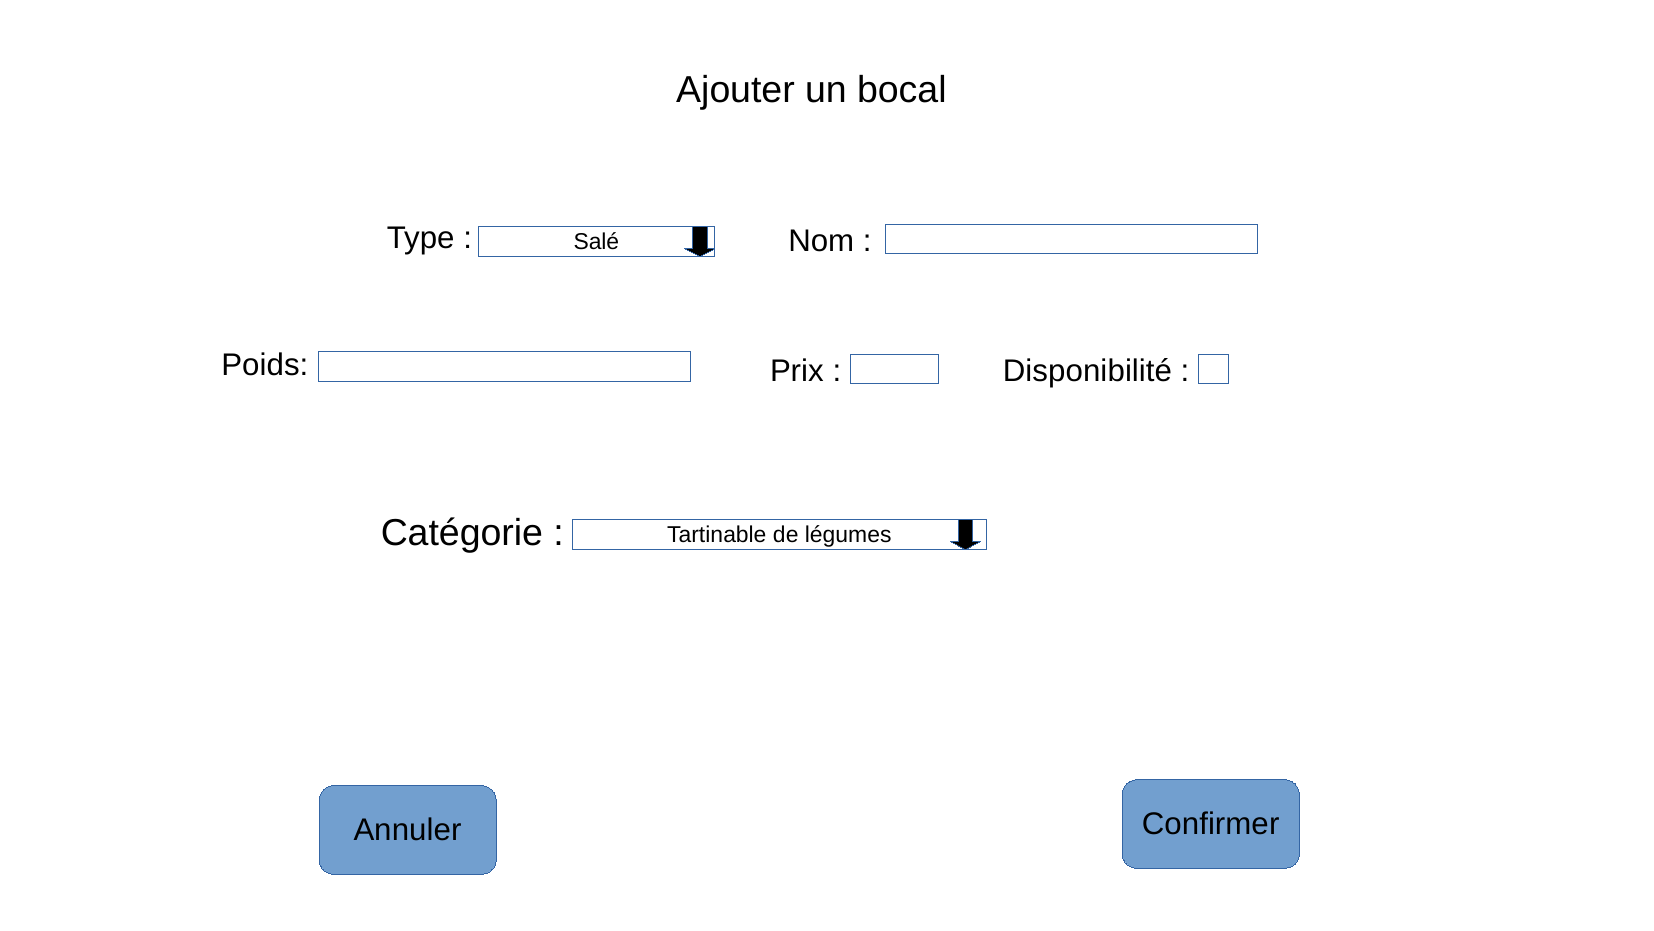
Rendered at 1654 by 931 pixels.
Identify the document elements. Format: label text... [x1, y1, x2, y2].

text_box Poids: [206, 340, 412, 390]
text_box [950, 519, 981, 550]
text_box Prix : [755, 346, 857, 396]
text_box Nom : [773, 216, 896, 266]
text_box Disponibilité : [988, 346, 1205, 396]
text_box [885, 224, 1258, 254]
text_box Salé [708, 226, 715, 248]
text_box [684, 226, 715, 257]
text_box Salé [701, 250, 715, 257]
text_box Tartinable de légumes [967, 519, 987, 550]
text_box Annuler [319, 785, 497, 875]
text_box Catégorie : [366, 504, 579, 562]
text_box Ajouter un bocal [661, 61, 987, 119]
text_box [1198, 354, 1229, 384]
text_box Type : [372, 212, 551, 263]
text_box Confirmer [1122, 779, 1300, 869]
text_box Salé [478, 226, 699, 257]
text_box [318, 351, 691, 382]
text_box Tartinable de légumes [579, 519, 964, 550]
text_box [850, 354, 939, 384]
